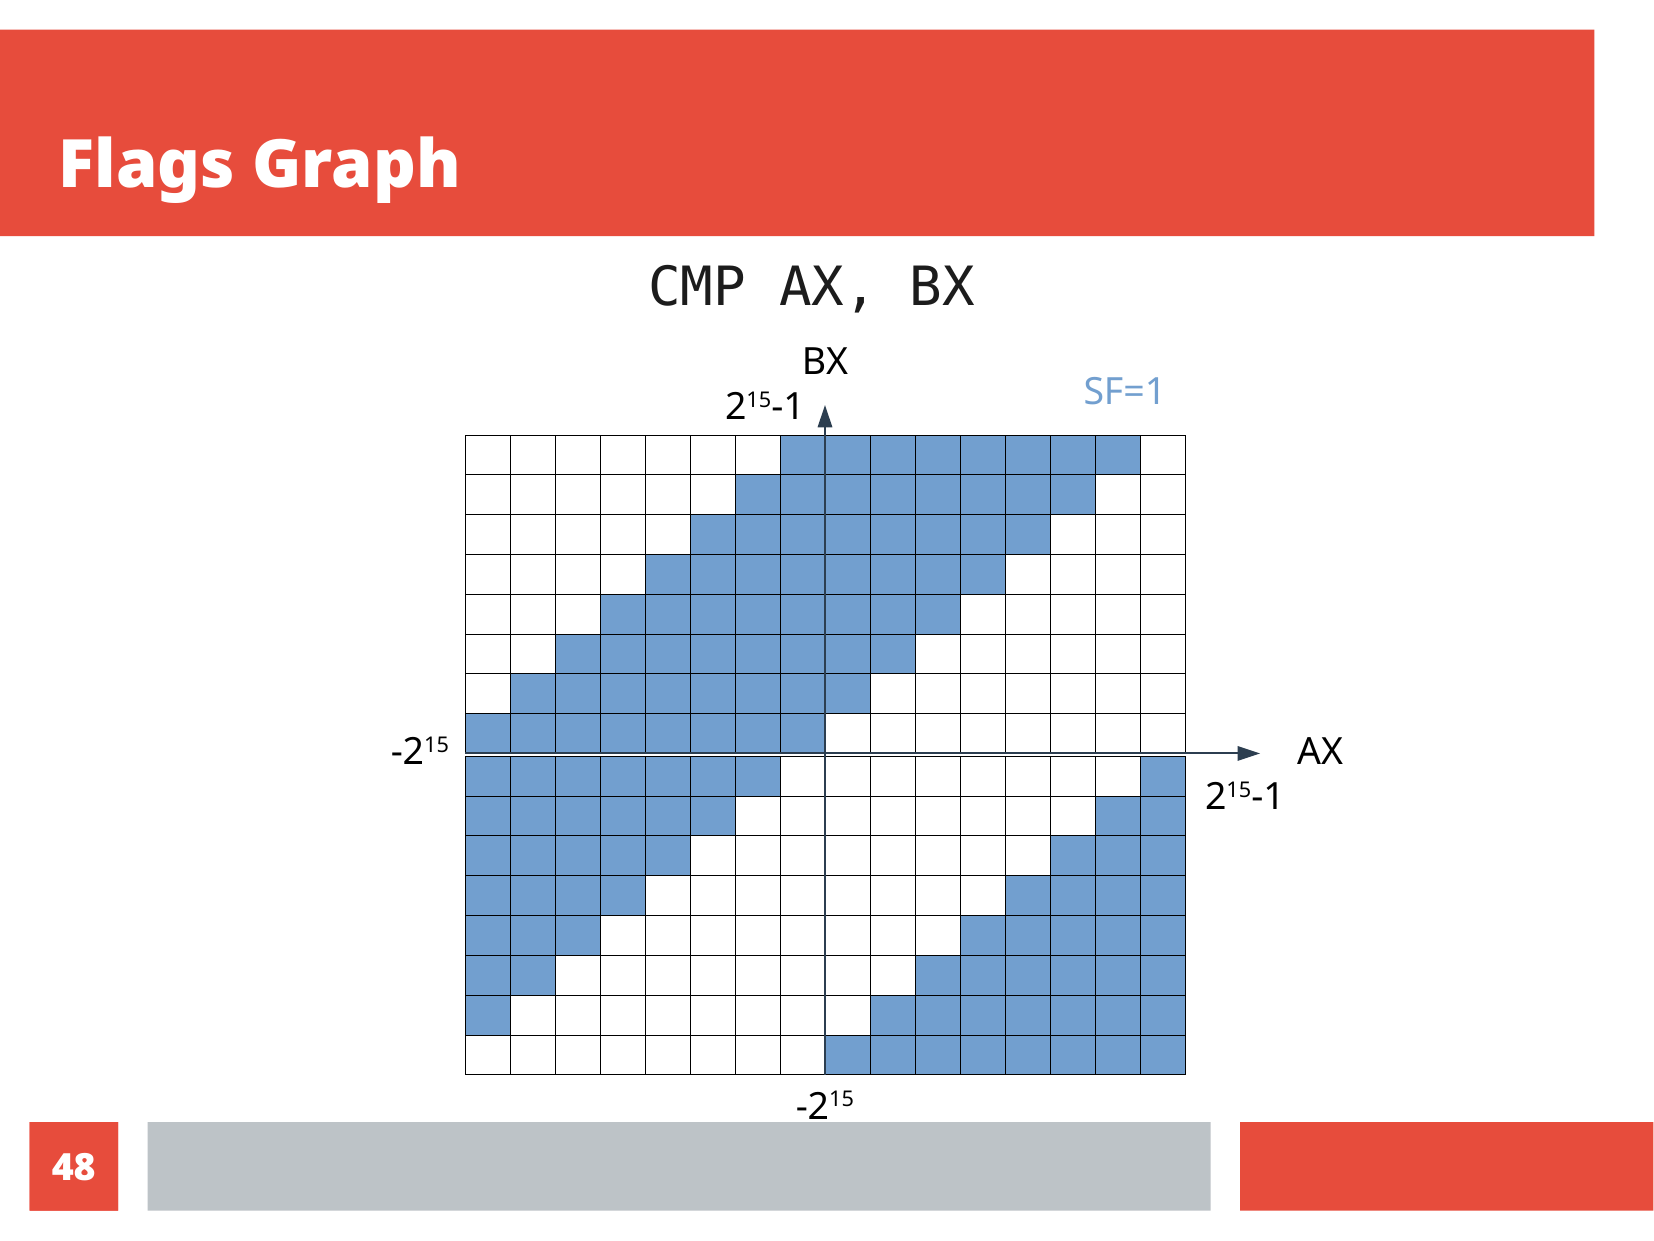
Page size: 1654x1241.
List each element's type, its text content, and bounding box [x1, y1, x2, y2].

text_box -215 [780, 1074, 871, 1135]
text_box 215-1 [1200, 765, 1291, 826]
text_box BX [780, 330, 871, 391]
text_box SF=1 [1080, 360, 1171, 421]
text_box [826, 756, 1186, 1075]
text_box 215-1 [720, 375, 811, 436]
text_box -215 [375, 720, 466, 781]
text_box [826, 435, 1140, 713]
text_box [465, 435, 824, 752]
text_box AX [1275, 720, 1366, 781]
title Flags Graph [59, 59, 1595, 207]
list CMP AX, BX [59, 255, 1565, 351]
text_box [465, 756, 780, 1035]
